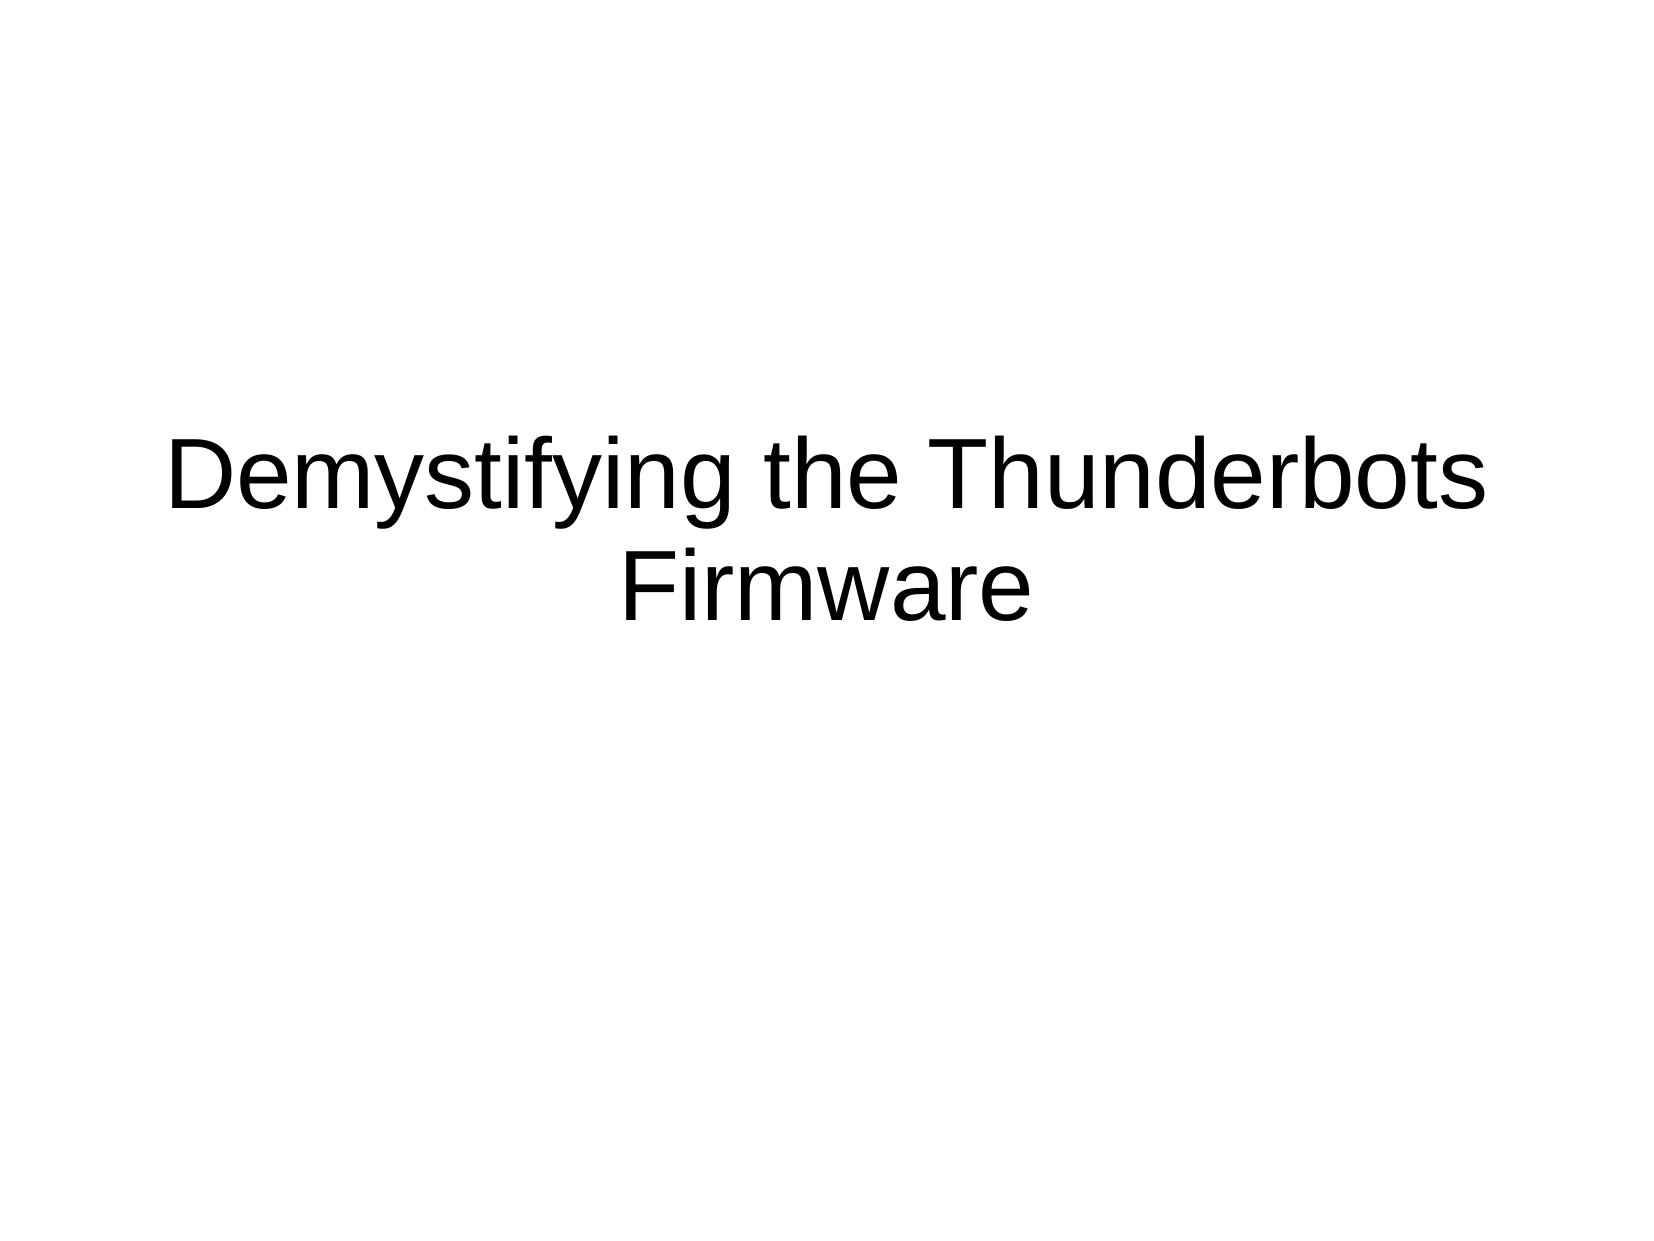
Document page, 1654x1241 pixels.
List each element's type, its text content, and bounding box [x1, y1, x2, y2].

subtitle Demystifying the Thunderbots Firmware [82, 49, 1571, 1010]
